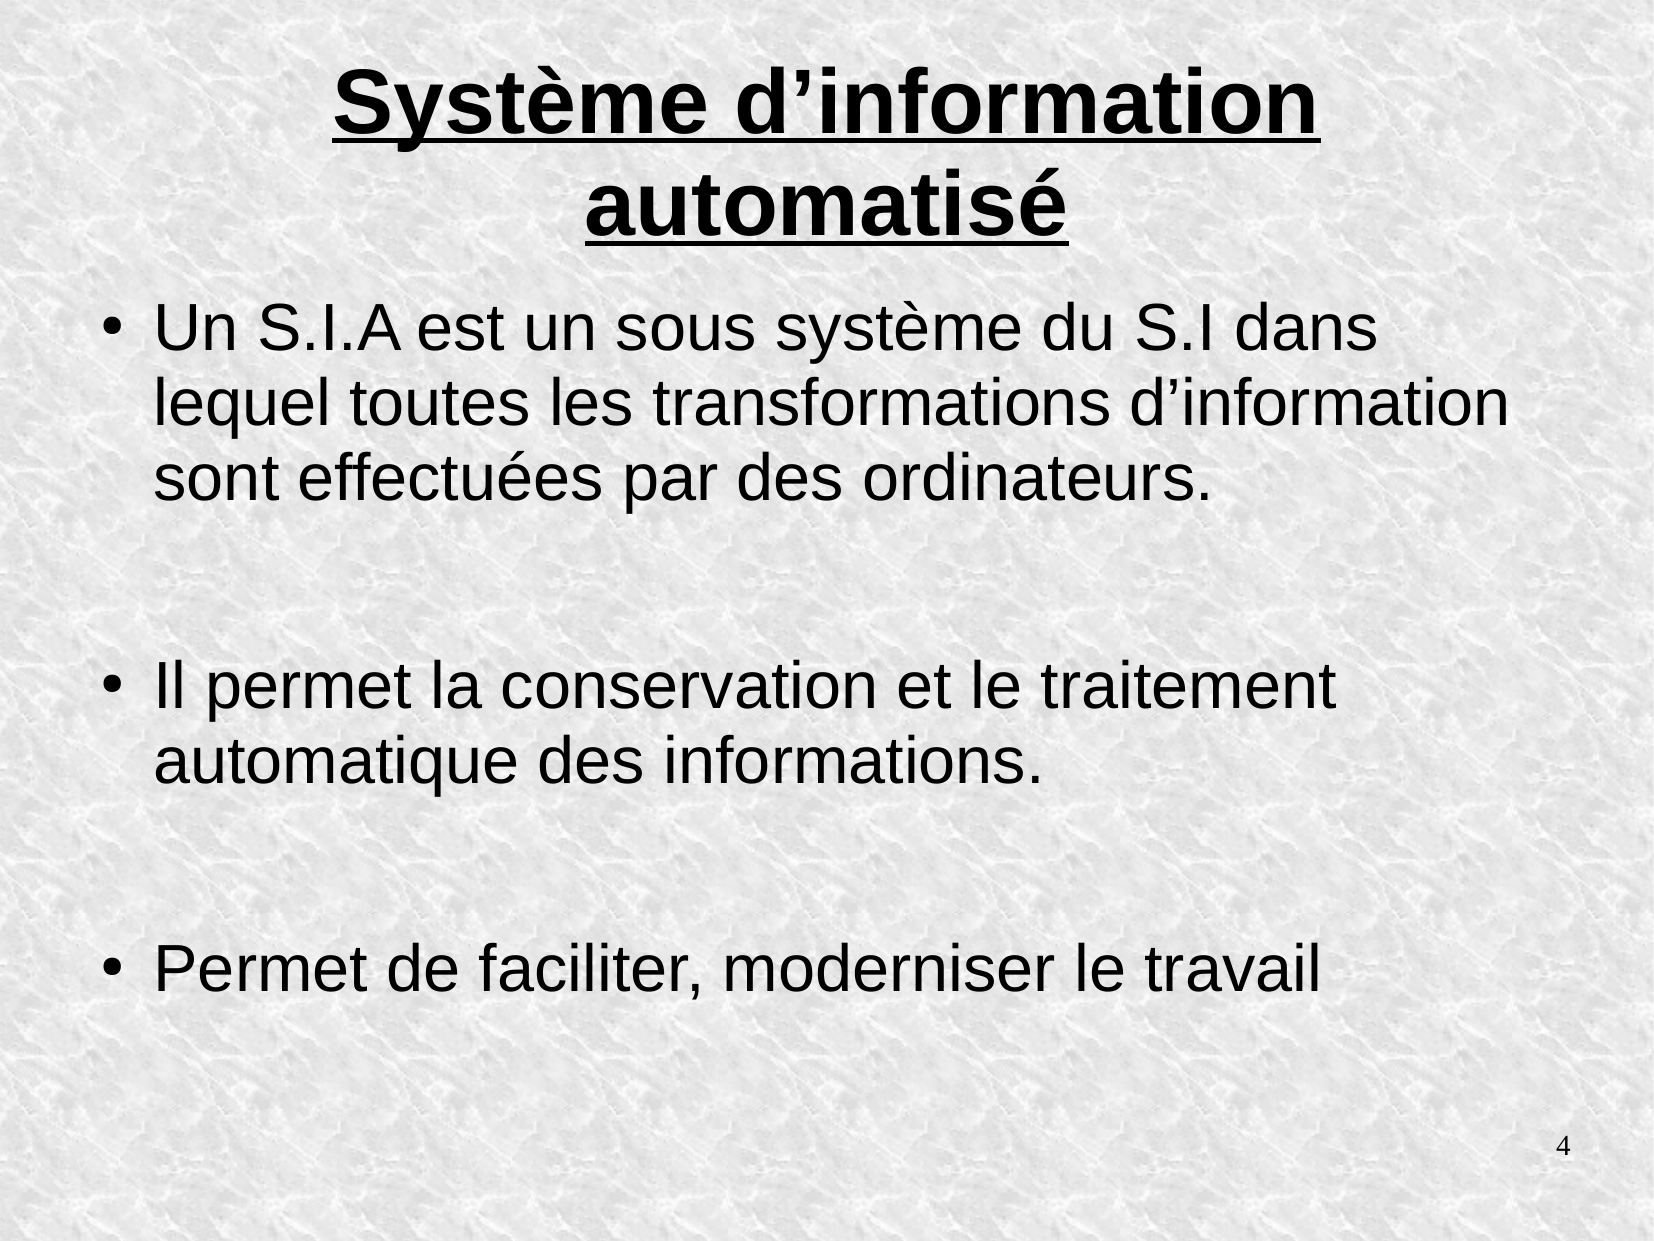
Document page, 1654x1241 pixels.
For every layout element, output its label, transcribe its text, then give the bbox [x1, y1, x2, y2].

list Un S.I.A est un sous système du S.I dans lequel toutes les transformations d’information sont effectuées par des ordinateurs. Il permet la conservation et le traitement automatique des informations. Permet de faciliter, moderniser le travail [82, 290, 1571, 1010]
title Système d’information automatisé [82, 49, 1571, 257]
picture [0, 0, 1654, 1241]
